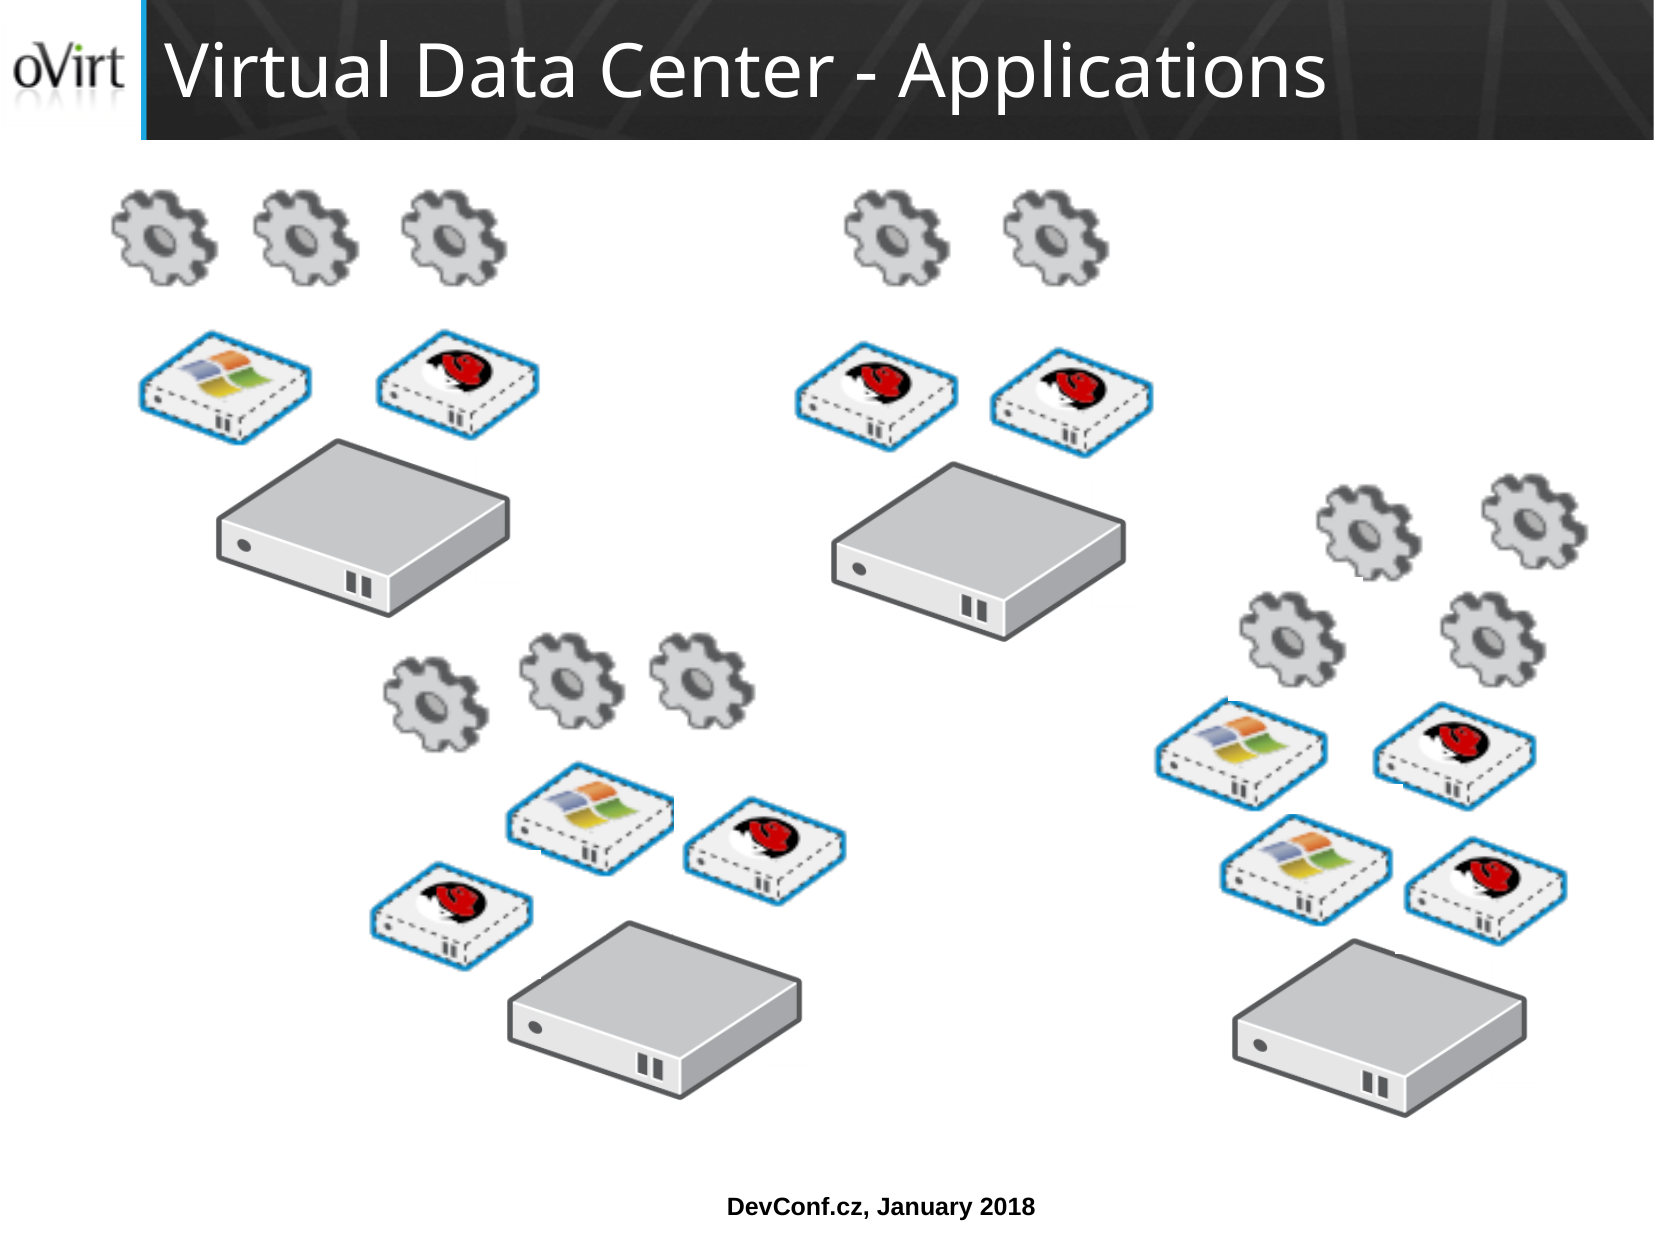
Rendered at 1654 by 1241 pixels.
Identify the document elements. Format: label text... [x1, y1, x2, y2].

picture [992, 175, 1126, 300]
picture [786, 330, 1162, 654]
picture [390, 175, 524, 300]
picture [120, 302, 854, 1112]
picture [100, 175, 235, 300]
title Virtual Data Center - Applications [164, 11, 1653, 126]
picture [0, 0, 1654, 140]
picture [833, 175, 967, 300]
picture [1136, 459, 1605, 1130]
picture [242, 175, 376, 300]
